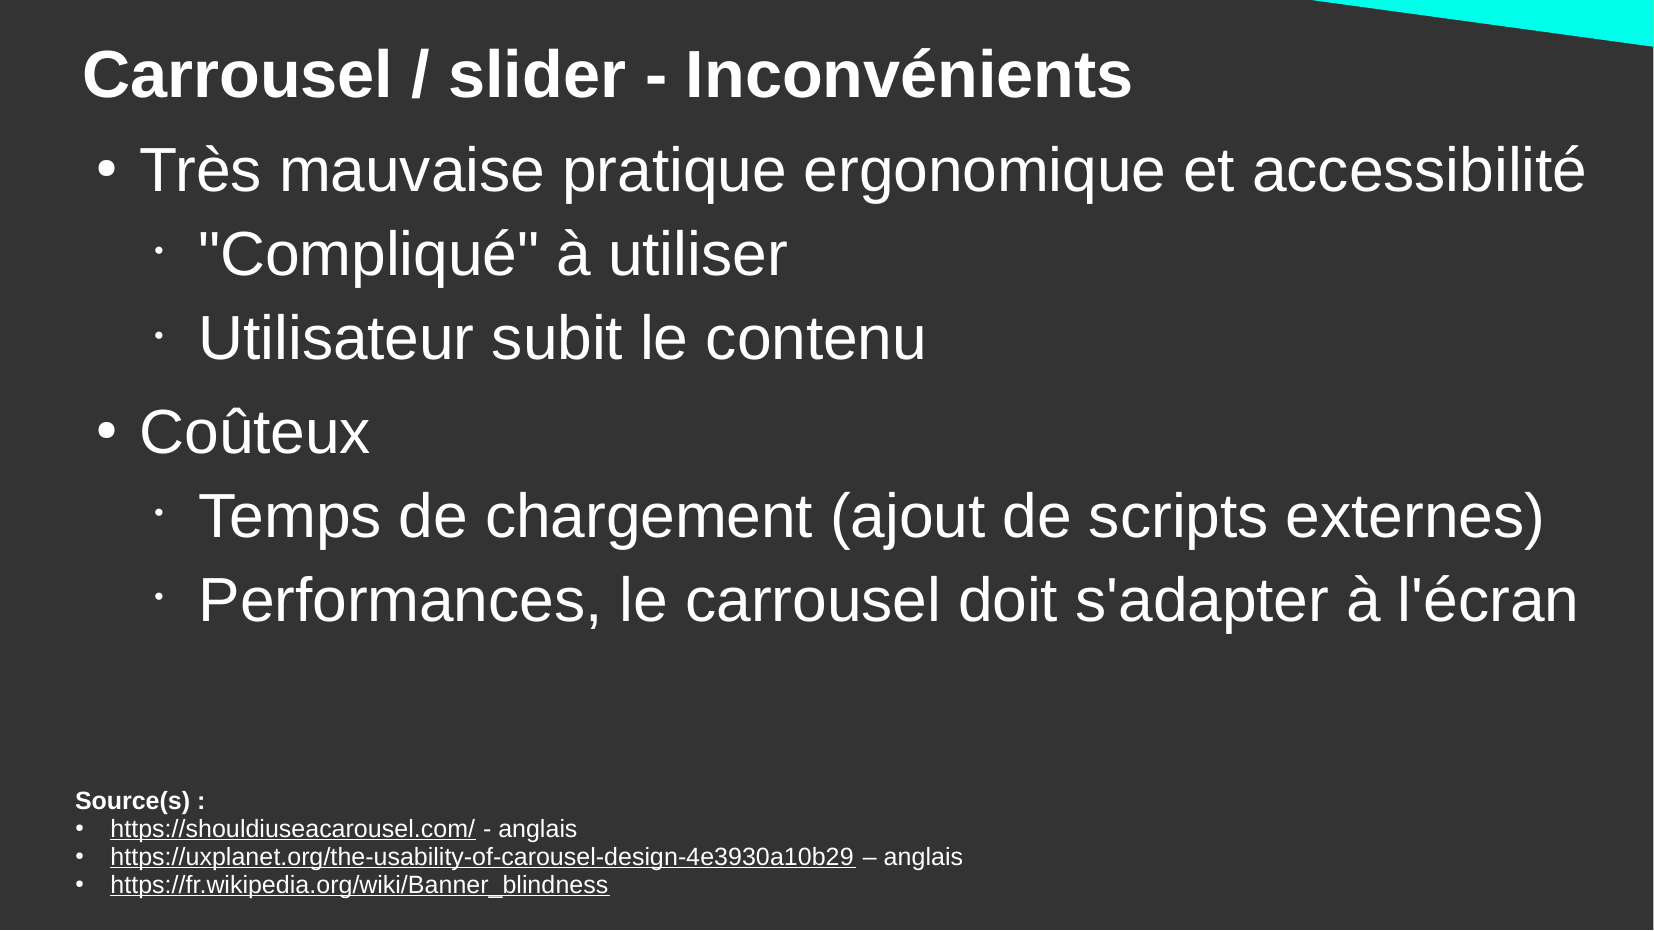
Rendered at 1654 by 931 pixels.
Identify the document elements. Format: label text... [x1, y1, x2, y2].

list Très mauvaise pratique ergonomique et accessibilité "Compliqué" à utiliser Utilisateur subit le contenu Coûteux Temps de chargement (ajout de scripts externes) Performances, le carrousel doit s'adapter à l'écran [80, 135, 1620, 768]
text_box Source(s) : https://shouldiuseacarousel.com/ - anglais https://uxplanet.org/the-usability-of-carousel-design-4e3930a10b29 – anglais https://fr.wikipedia.org/wiki/Banner_blindness [60, 779, 1546, 931]
title Carrousel / slider - Inconvénients [82, 37, 1571, 114]
text_box [1311, 0, 1654, 47]
